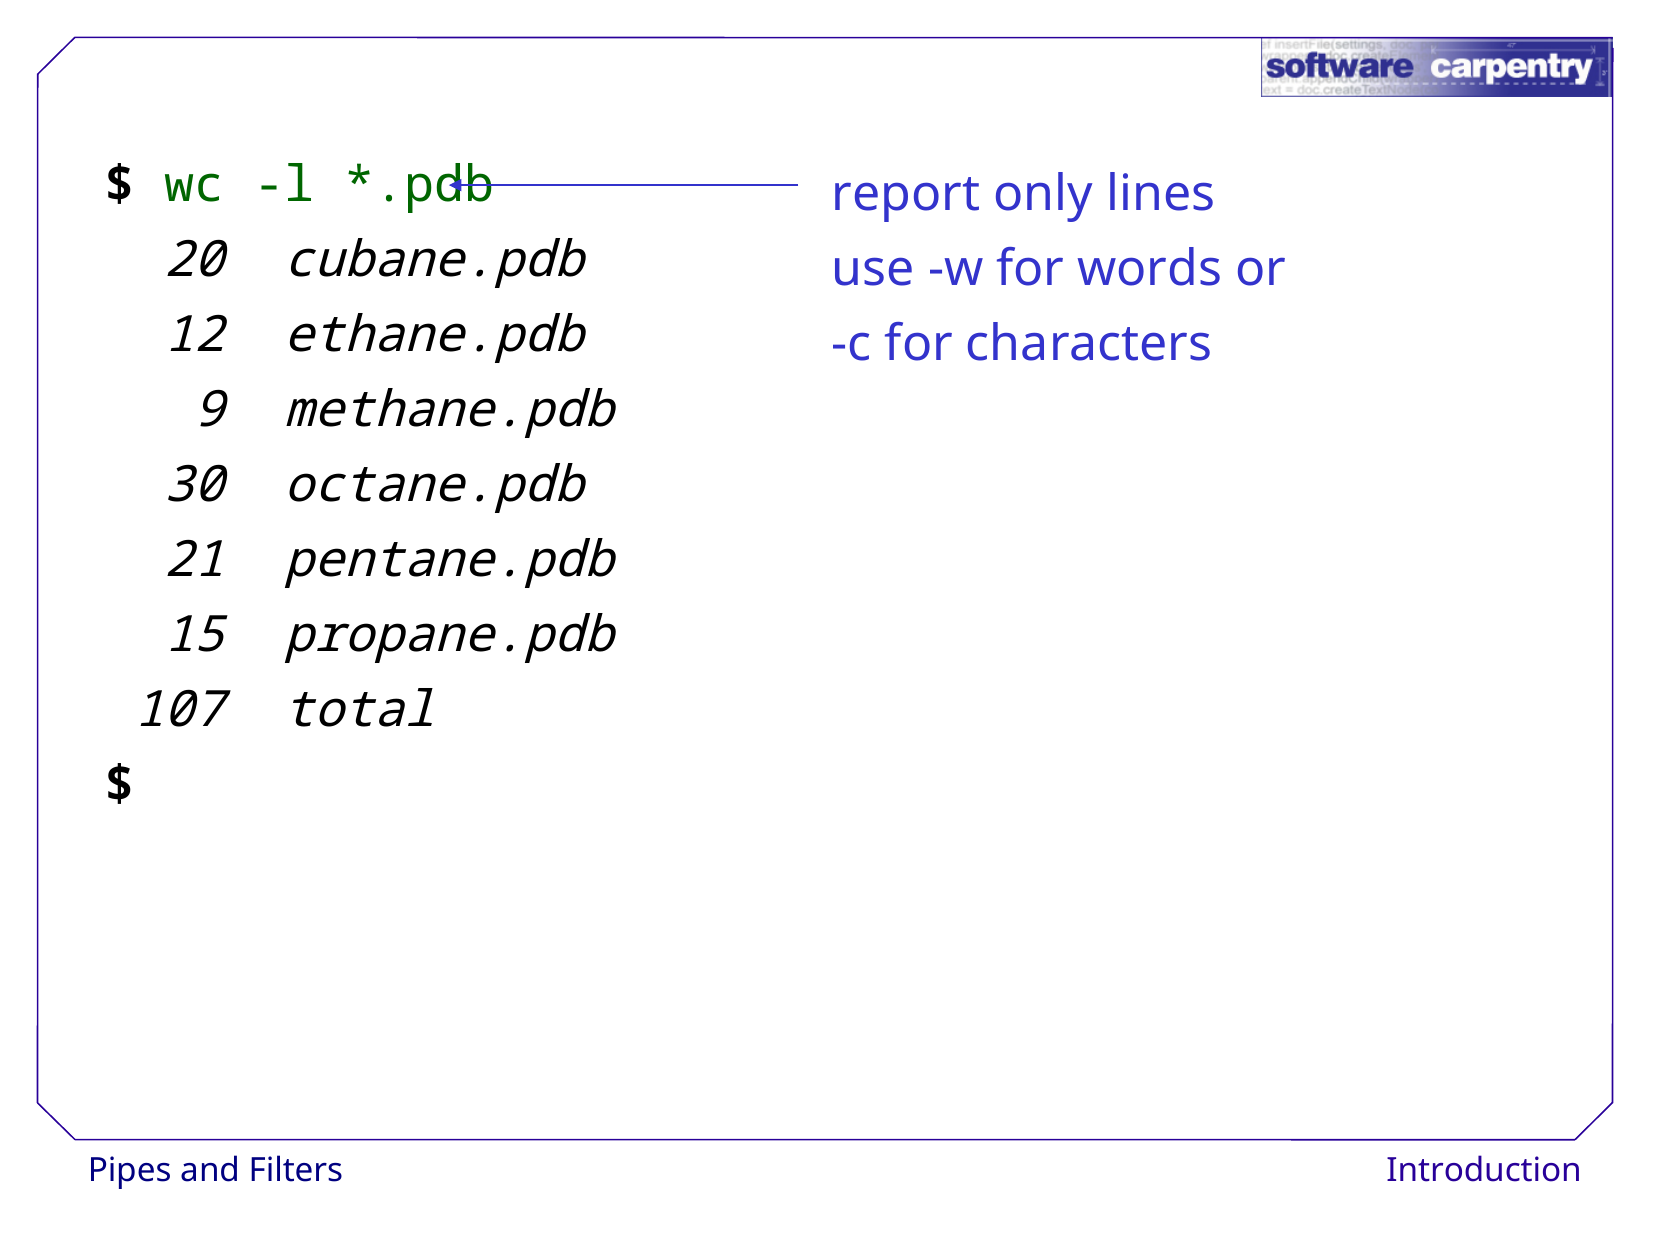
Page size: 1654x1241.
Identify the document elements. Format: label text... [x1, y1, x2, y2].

text_box report only lines use -w for words or -c for characters [817, 137, 1602, 469]
text_box $ wc -l *.pdb 20 cubane.pdb 12 ethane.pdb 9 methane.pdb 30 octane.pdb 21 pentane.pdb 15 propane.pdb 107 total $ [89, 128, 1512, 1131]
picture [1261, 39, 1613, 97]
